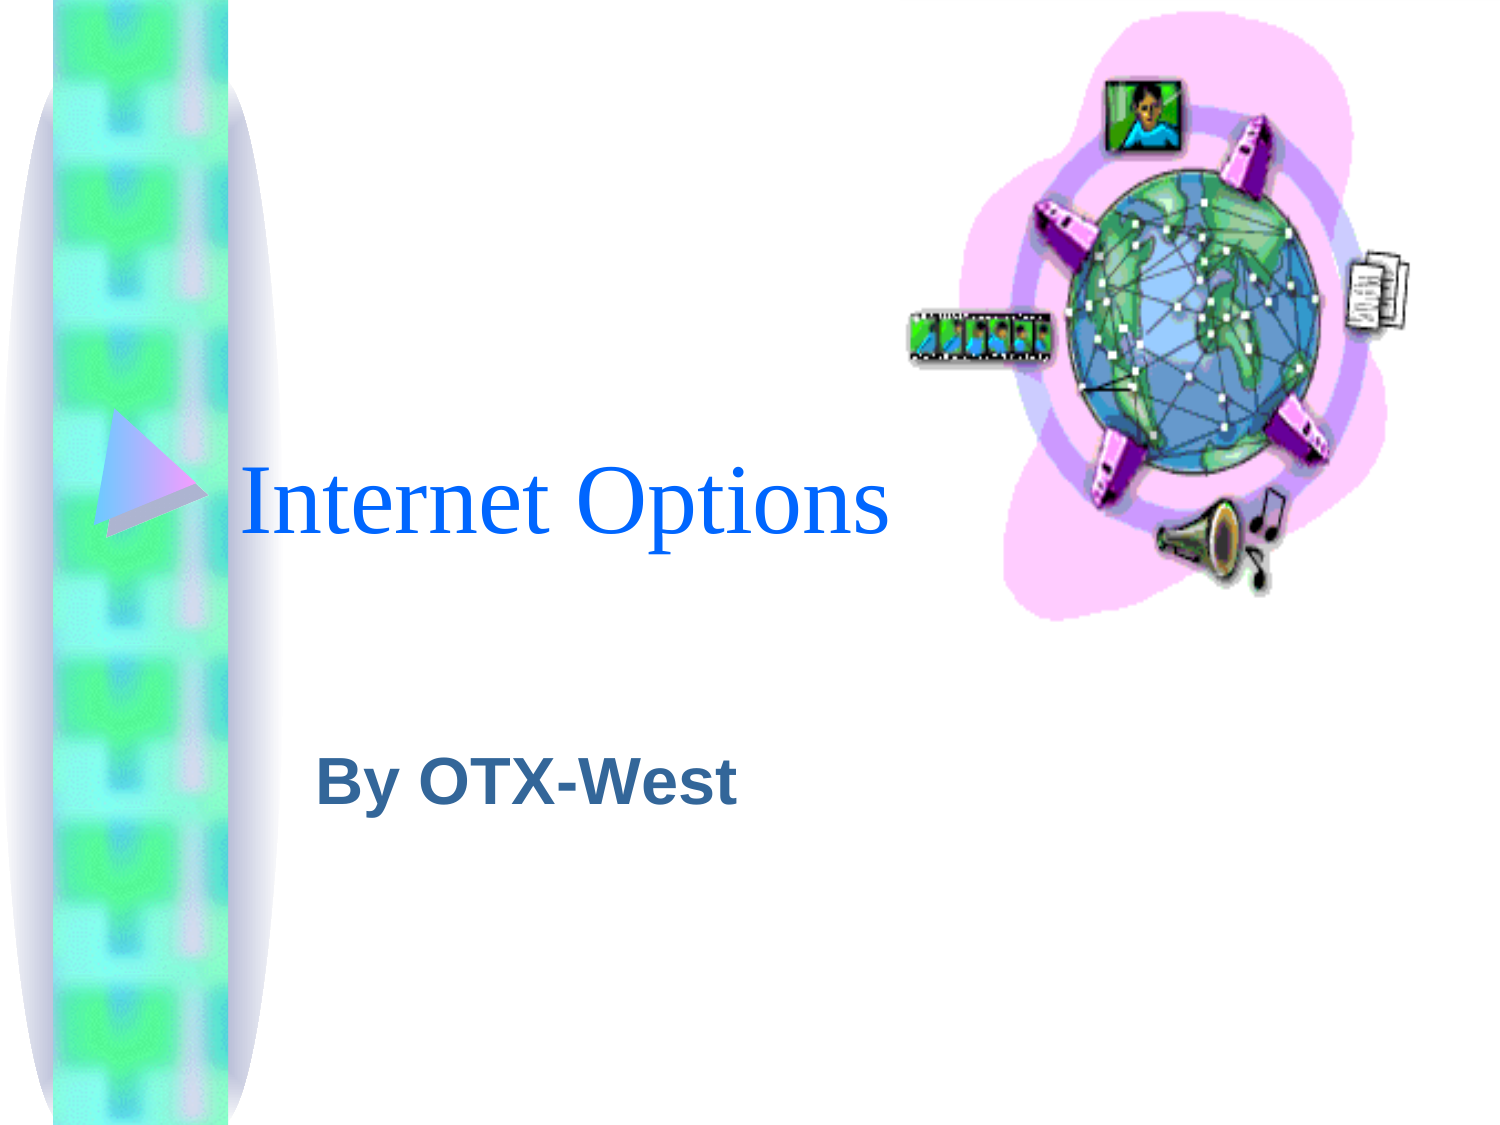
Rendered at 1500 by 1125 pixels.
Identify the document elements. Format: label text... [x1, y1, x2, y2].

title Internet Options [224, 374, 900, 563]
subtitle By OTX-West [225, 637, 1276, 926]
picture [53, 0, 229, 1125]
picture [900, 0, 1500, 638]
